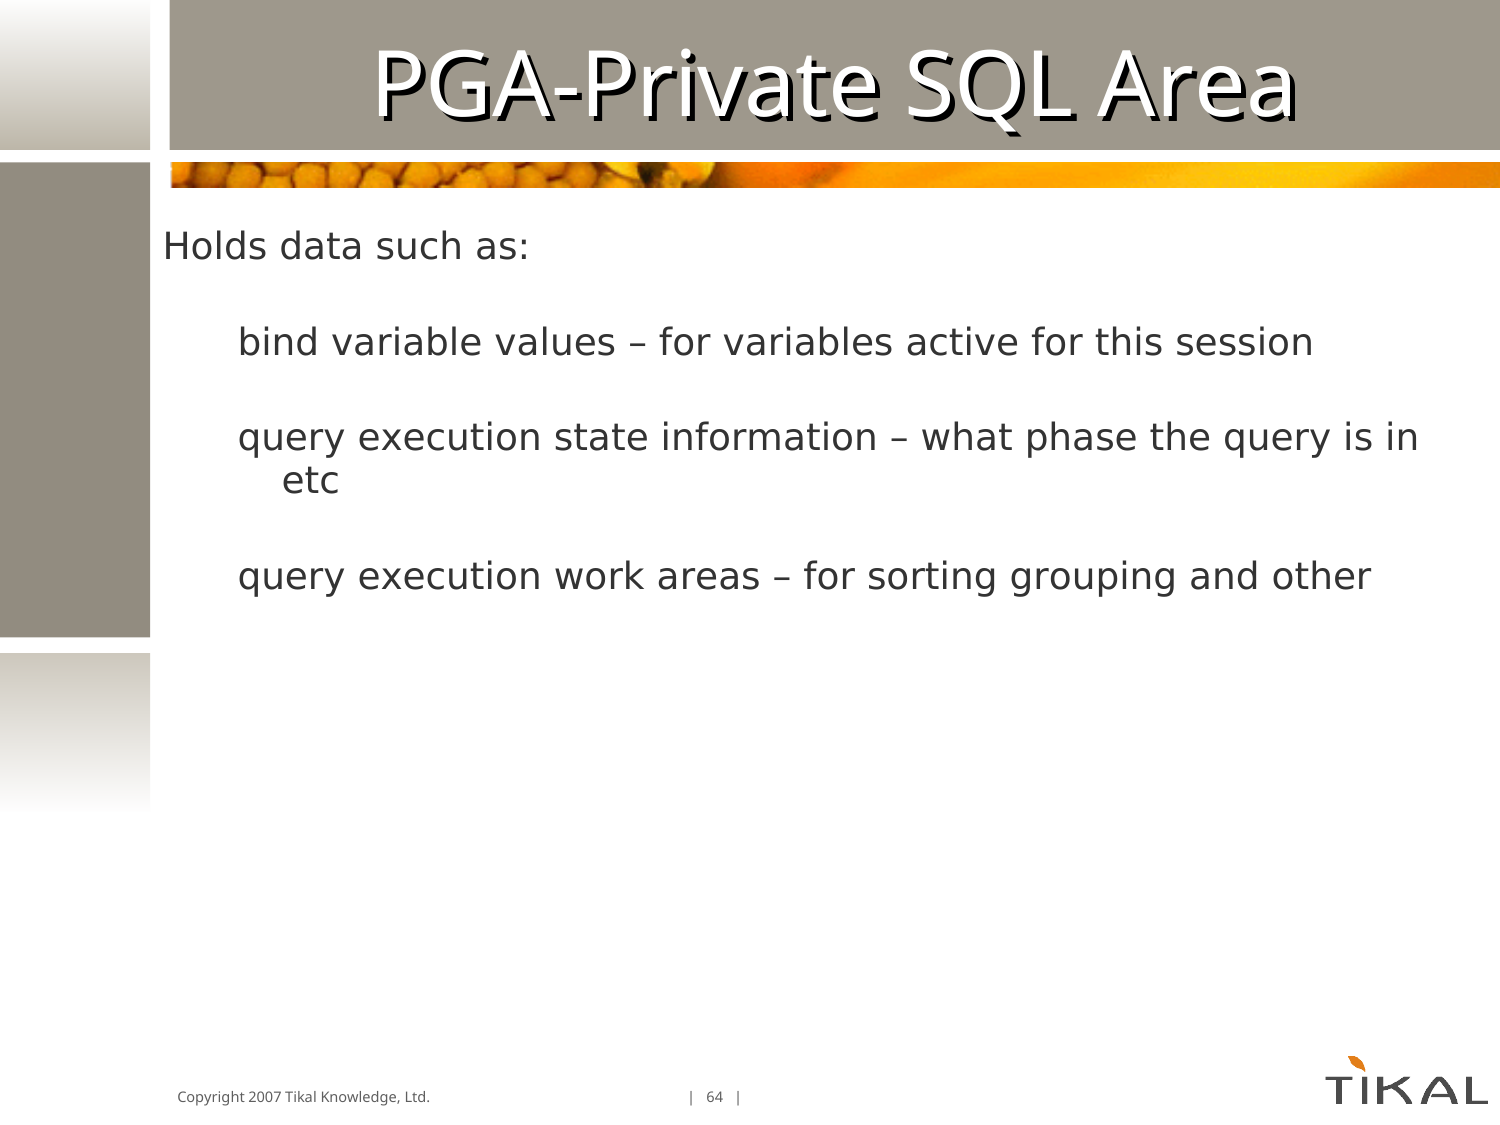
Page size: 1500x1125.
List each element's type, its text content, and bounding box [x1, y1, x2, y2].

title PGA-Private SQL Area [169, 0, 1499, 192]
list Holds data such as: bind variable values – for variables active for this session query execution state information – what phase the query is in etc query execution work areas – for sorting grouping and other [162, 224, 1473, 1021]
picture [1312, 1034, 1500, 1125]
